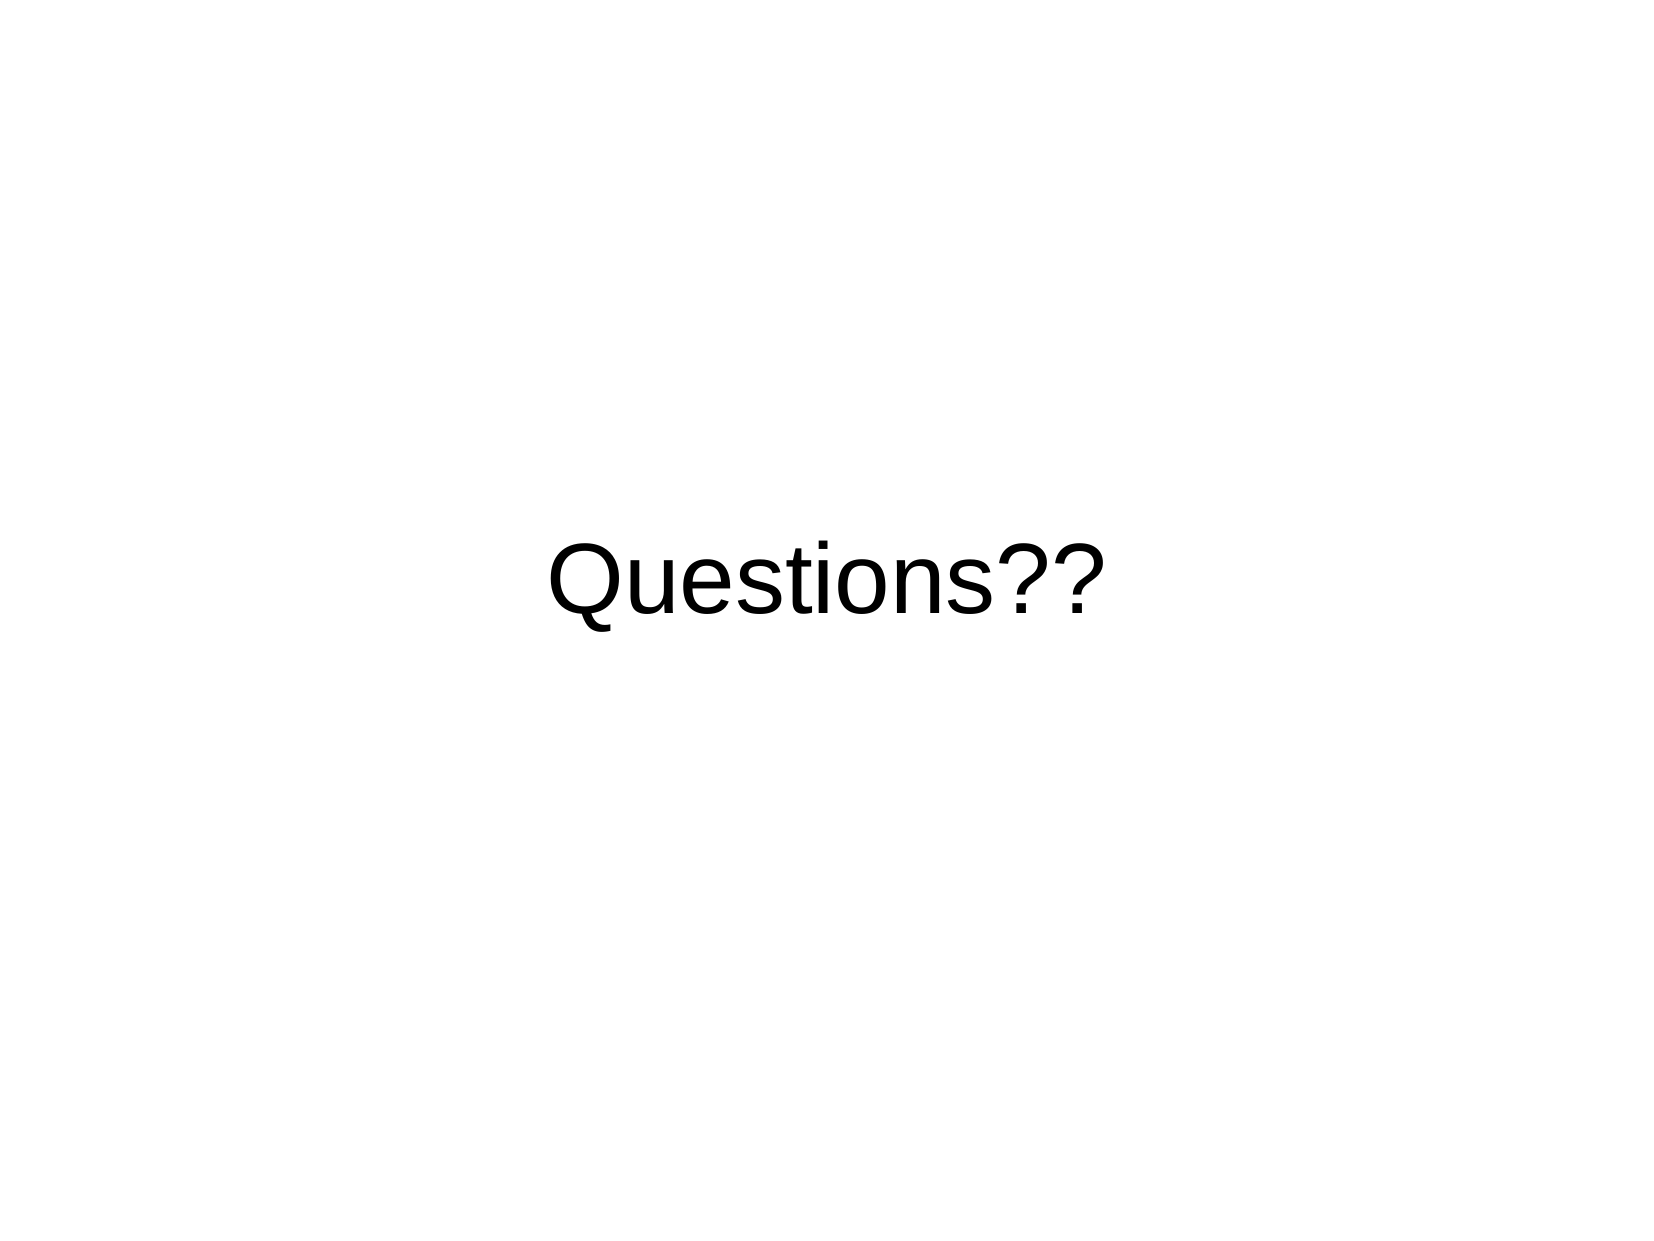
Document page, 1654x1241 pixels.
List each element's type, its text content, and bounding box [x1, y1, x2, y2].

subtitle Questions?? [82, 49, 1571, 1109]
